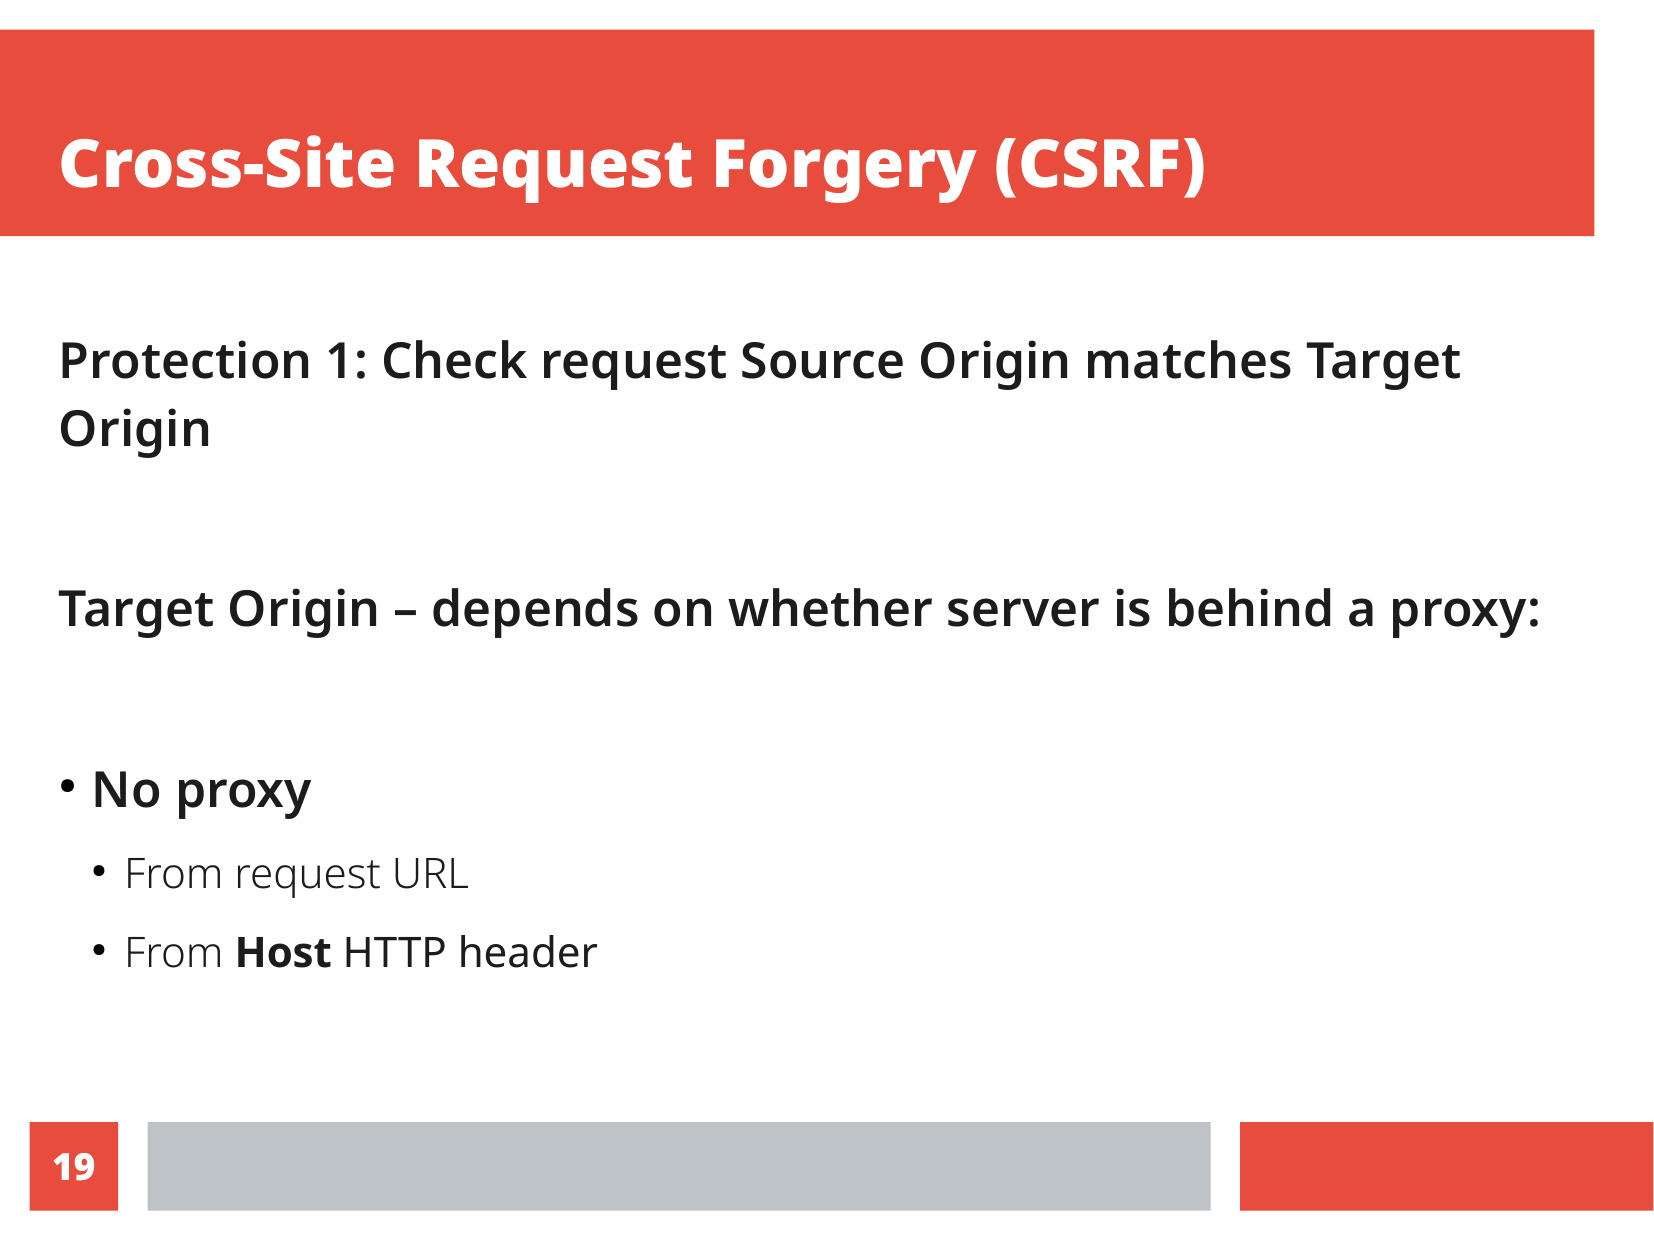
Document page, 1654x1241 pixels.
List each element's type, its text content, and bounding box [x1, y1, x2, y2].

title Cross-Site Request Forgery (CSRF) [59, 59, 1595, 207]
list Protection 1: Check request Source Origin matches Target Origin Target Origin – depends on whether server is behind a proxy: No proxy From request URL From Host HTTP header [59, 324, 1565, 1093]
